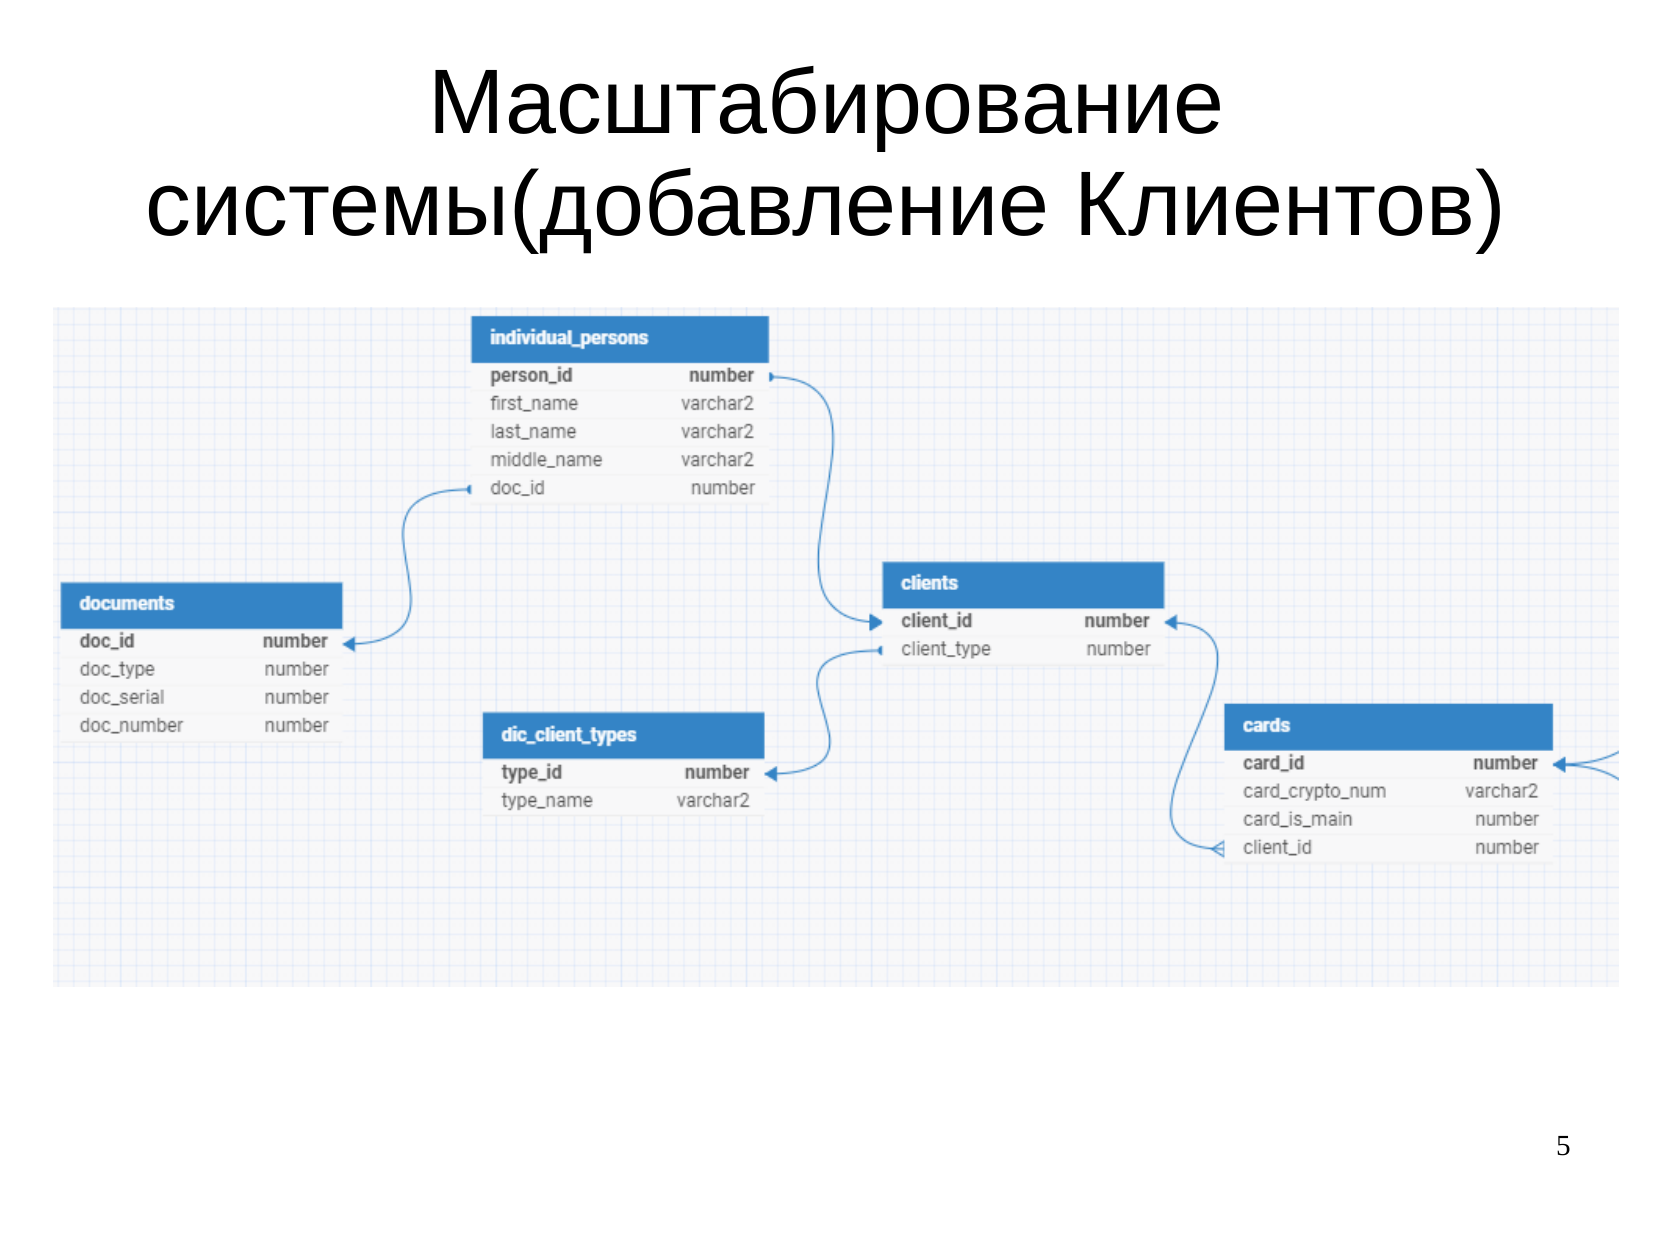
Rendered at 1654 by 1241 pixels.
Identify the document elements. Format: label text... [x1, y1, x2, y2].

picture [53, 307, 1619, 987]
title Масштабирование системы(добавление Клиентов) [82, 49, 1571, 257]
